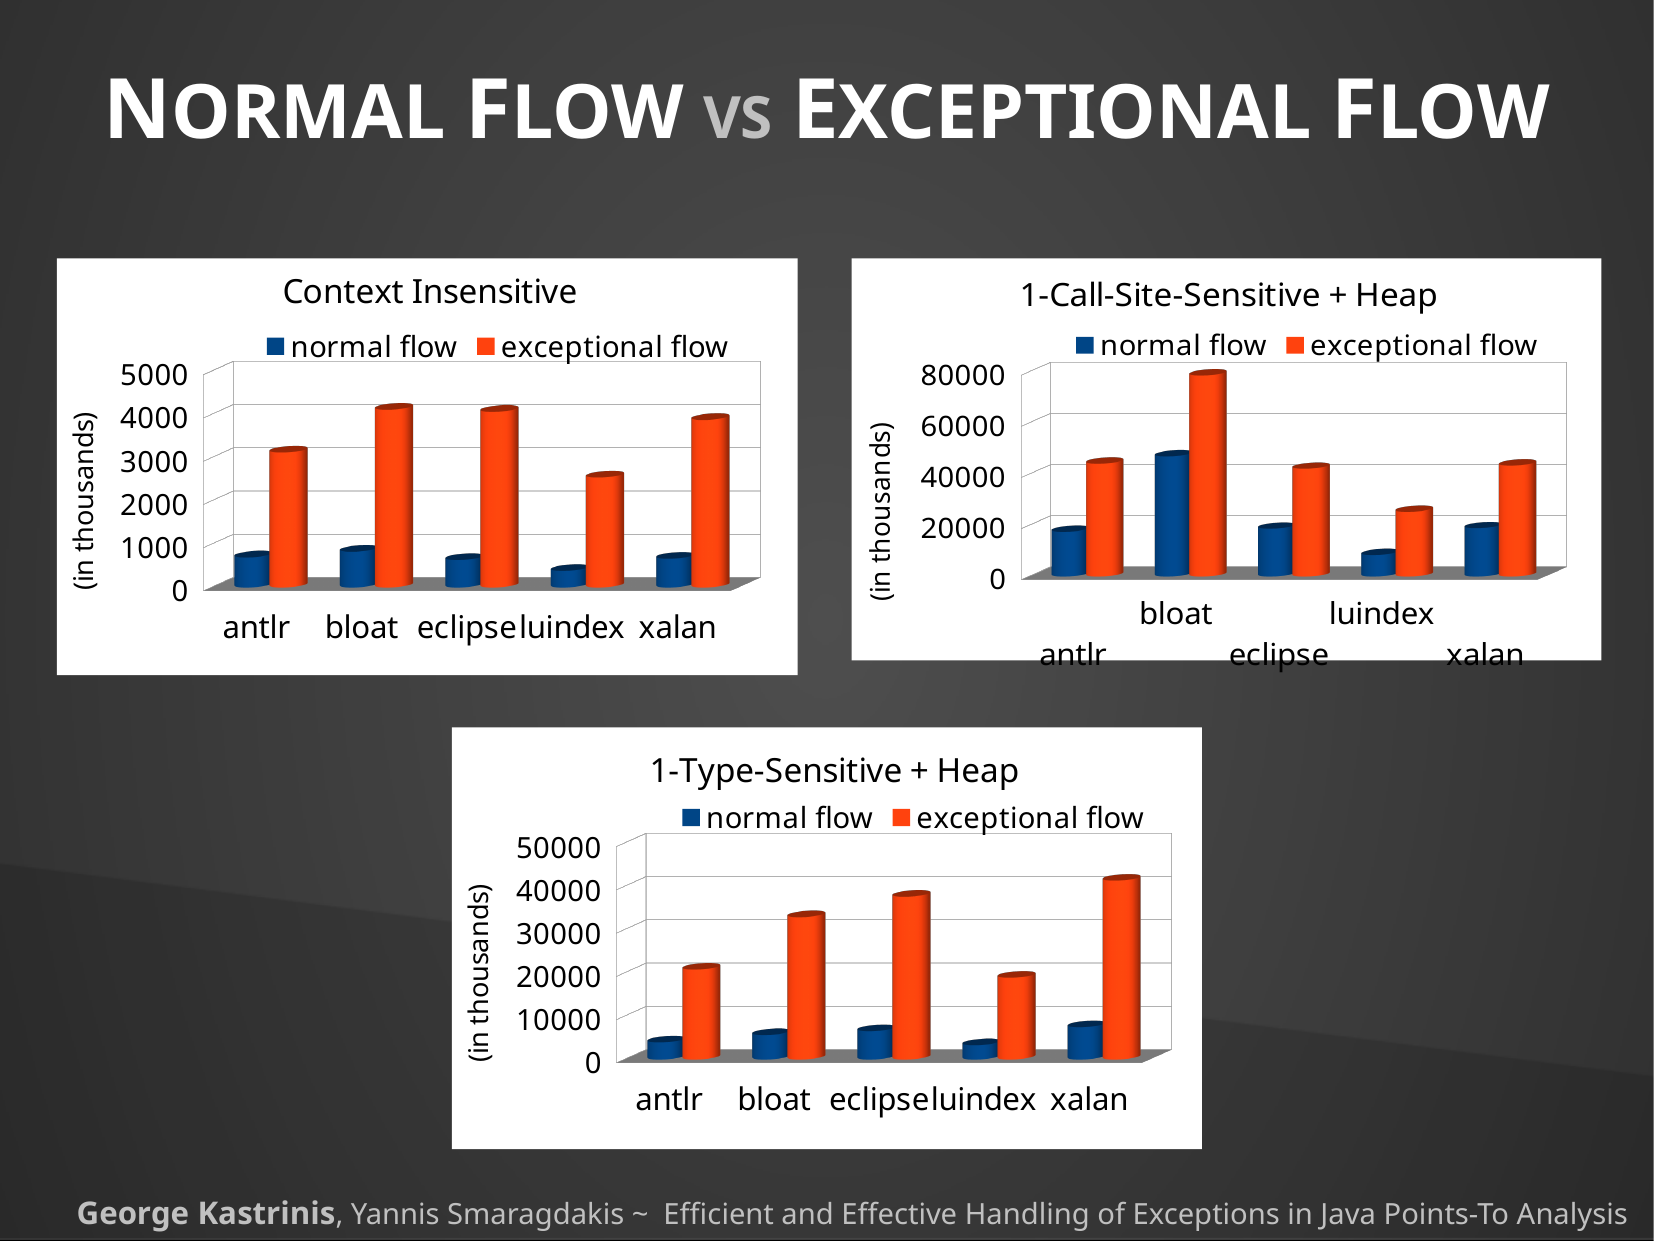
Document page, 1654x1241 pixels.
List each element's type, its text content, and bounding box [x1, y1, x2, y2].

chart [851, 258, 1602, 676]
chart [56, 258, 798, 676]
chart [451, 727, 1202, 1150]
picture [0, 0, 1654, 1241]
text_box NORMAL FLOW VS EXCEPTIONAL FLOW [81, 41, 1573, 151]
